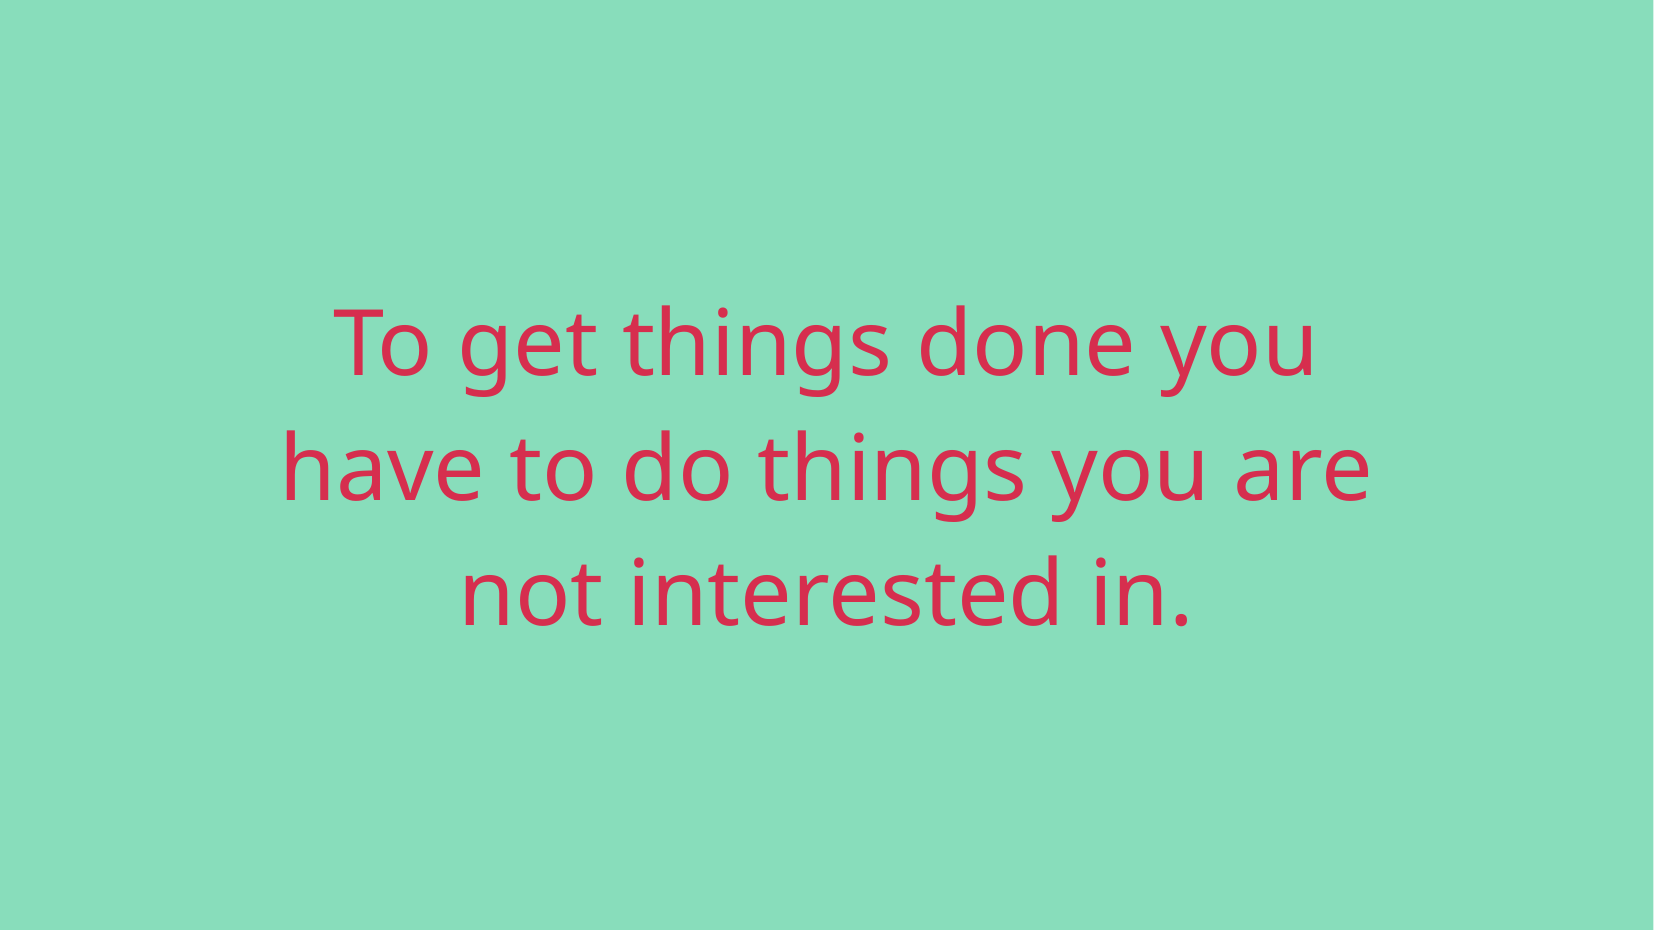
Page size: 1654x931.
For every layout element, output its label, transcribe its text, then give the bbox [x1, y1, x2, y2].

text_box To get things done you have to do things you are not interested in. [236, 0, 1418, 931]
